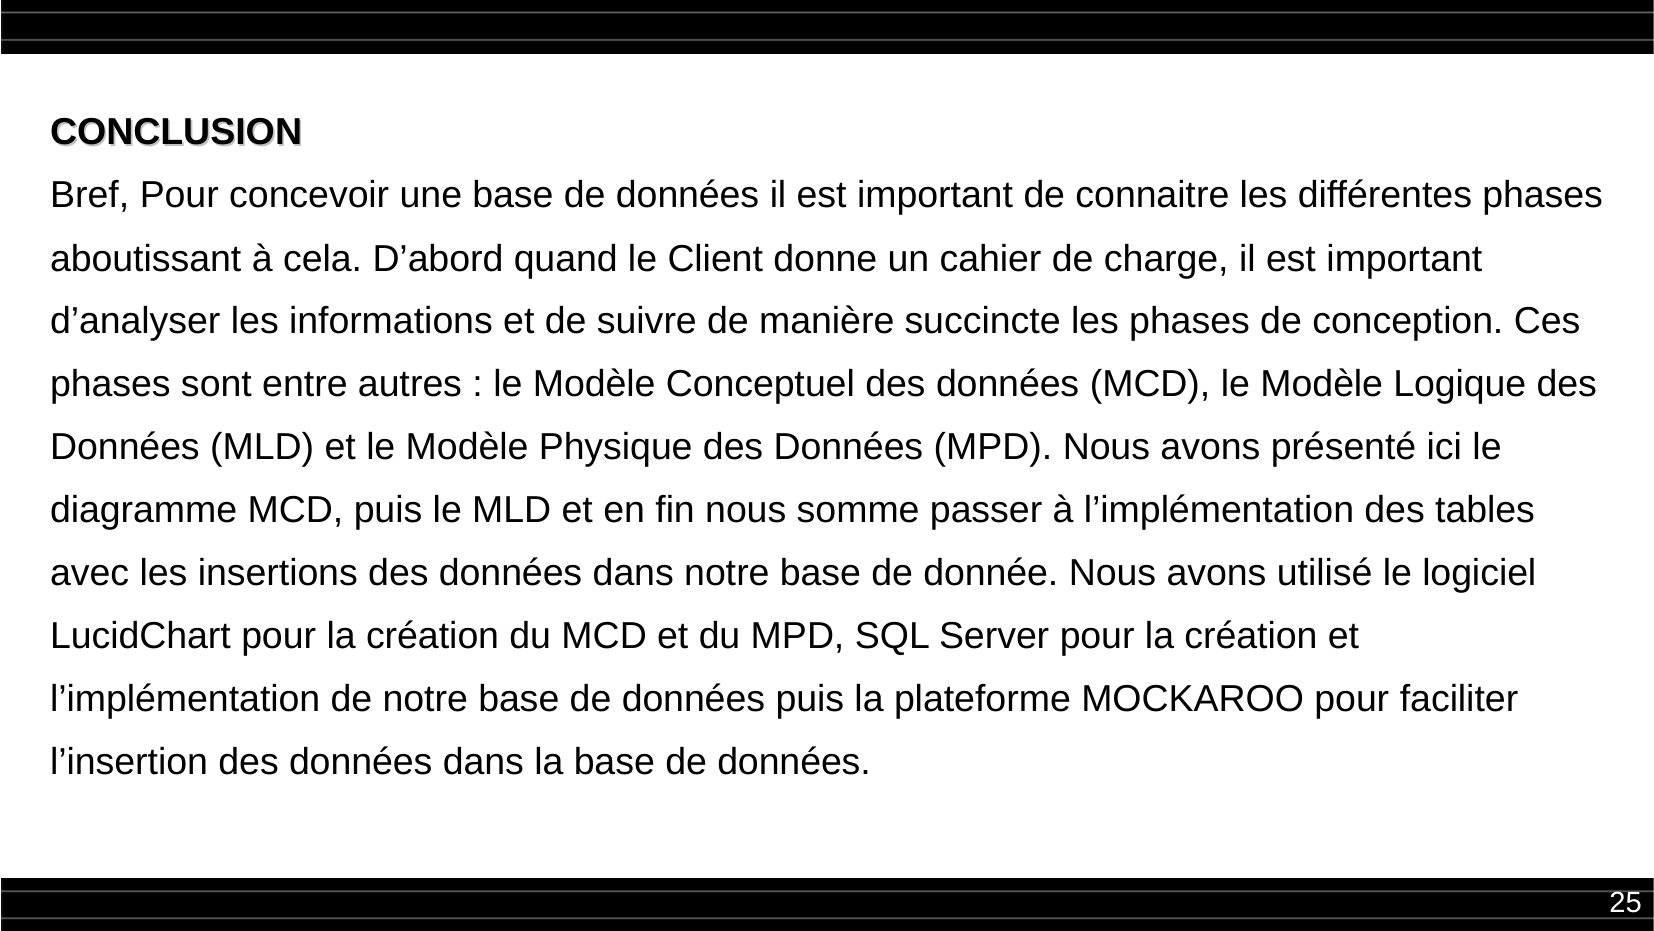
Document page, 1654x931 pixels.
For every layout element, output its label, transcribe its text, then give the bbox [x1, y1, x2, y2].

picture [1, 0, 1654, 54]
picture [1, 878, 1654, 931]
text_box CONCLUSION Bref, Pour concevoir une base de données il est important de connaitre les différentes phases aboutissant à cela. D’abord quand le Client donne un cahier de charge, il est important d’analyser les informations et de suivre de manière succincte les phases de conception. Ces phases sont entre autres : le Modèle Conceptuel des données (MCD), le Modèle Logique des Données (MLD) et le Modèle Physique des Données (MPD). Nous avons présenté ici le diagramme MCD, puis le MLD et en fin nous somme passer à l’implémentation des tables avec les insertions des données dans notre base de donnée. Nous avons utilisé le logiciel LucidChart pour la création du MCD et du MPD, SQL Server pour la création et l’implémentation de notre base de données puis la plateforme MOCKAROO pour faciliter l’insertion des données dans la base de données. [35, 82, 1630, 790]
